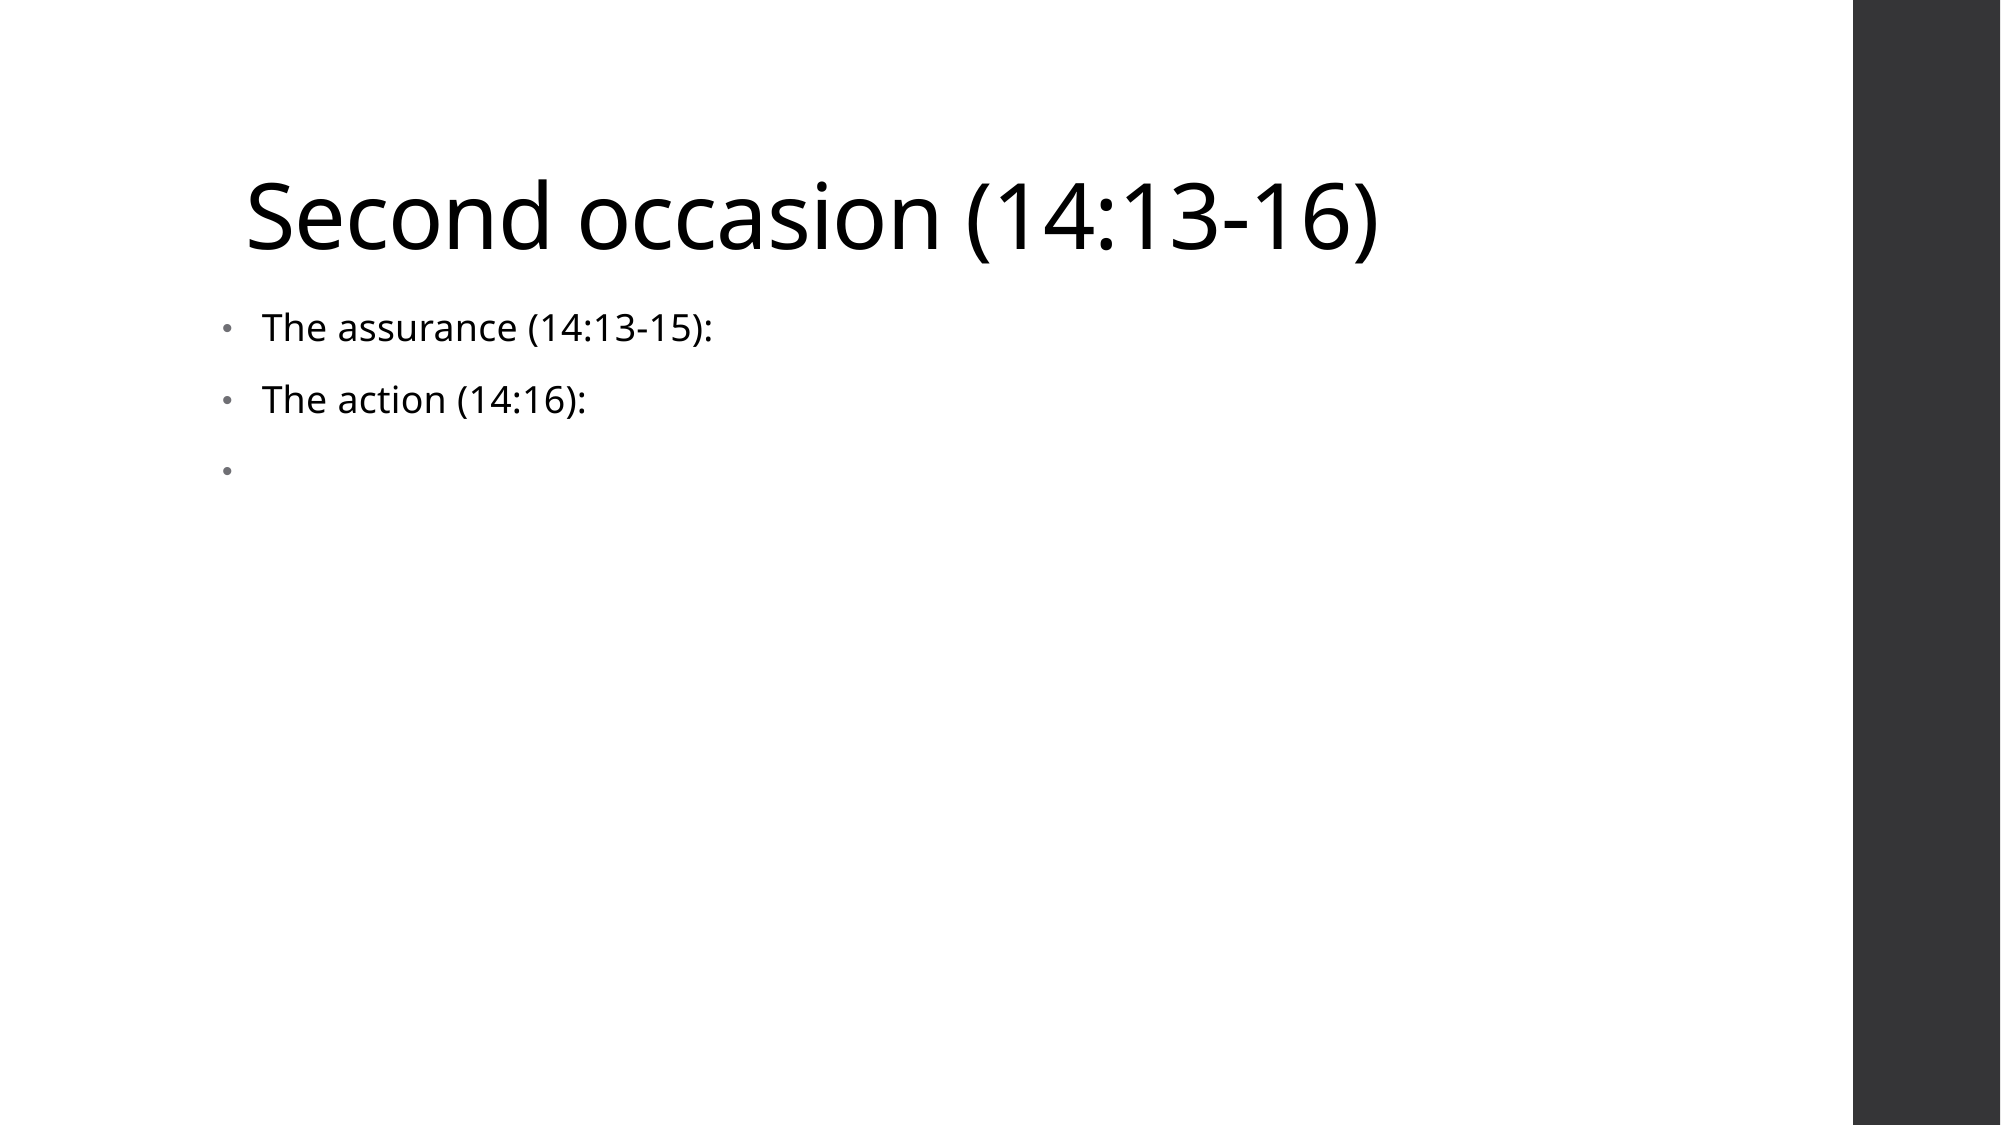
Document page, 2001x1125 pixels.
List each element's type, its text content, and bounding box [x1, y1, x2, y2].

list The assurance (14:13-15): The action (14:16): [206, 299, 1617, 1014]
title Second occasion (14:13-16) [206, 60, 1797, 278]
